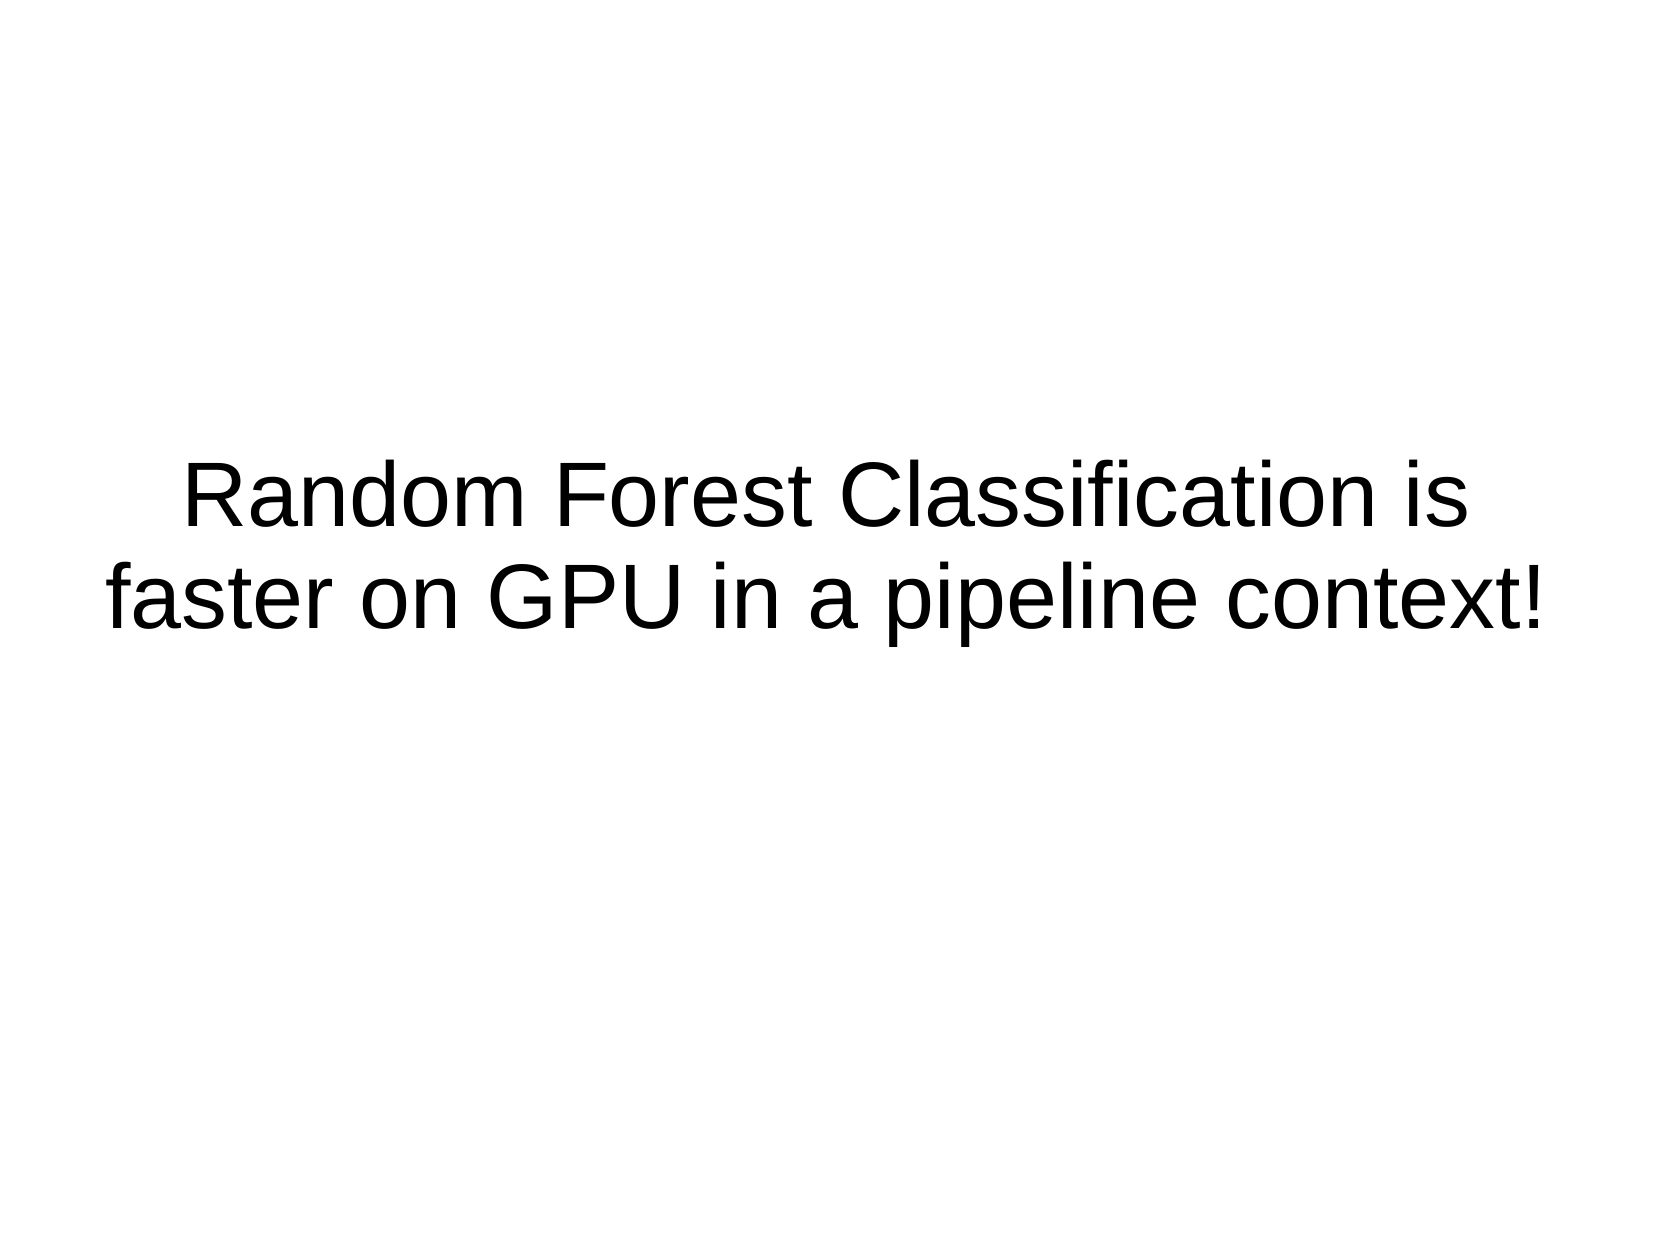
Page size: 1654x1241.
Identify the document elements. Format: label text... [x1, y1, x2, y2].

title Random Forest Classification is faster on GPU in a pipeline context! [82, 442, 1571, 650]
